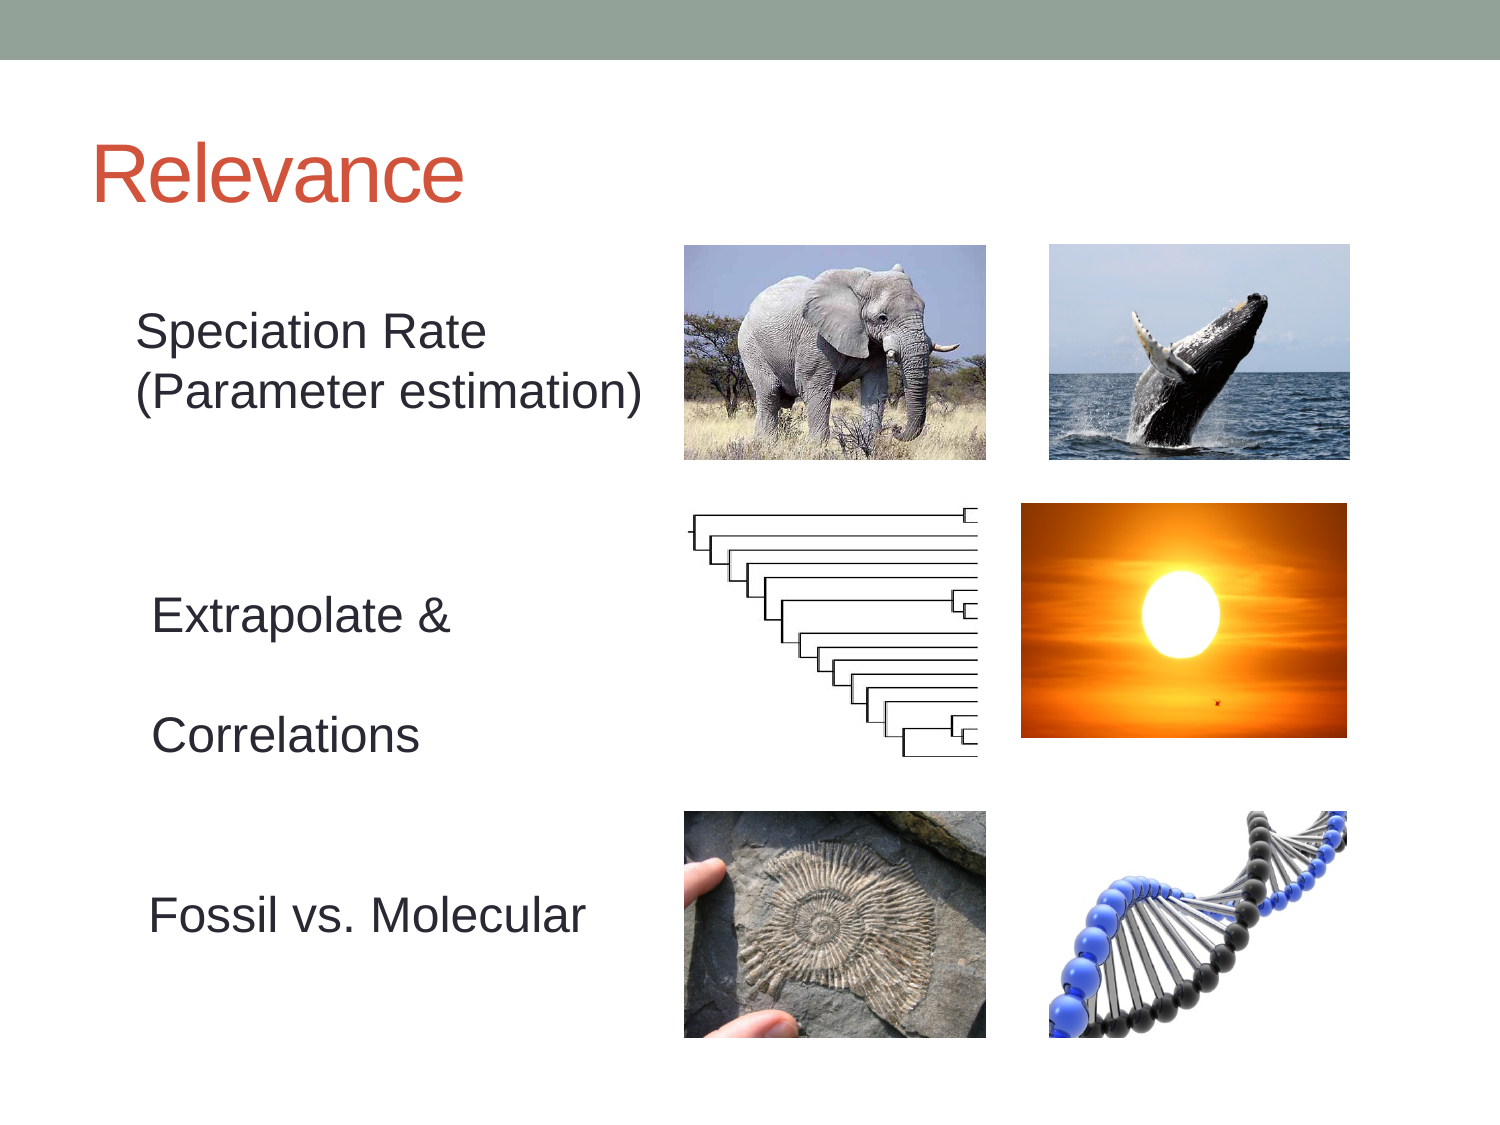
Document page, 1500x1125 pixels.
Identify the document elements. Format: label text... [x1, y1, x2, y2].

text_box Speciation Rate (Parameter estimation) [45, 291, 659, 487]
title Relevance [75, 87, 1425, 250]
picture [1021, 503, 1347, 738]
picture [1049, 811, 1347, 1038]
picture [684, 811, 986, 1038]
picture [684, 245, 986, 460]
picture [1049, 244, 1350, 460]
picture [684, 503, 986, 763]
text_box Extrapolate & Correlations [61, 574, 476, 770]
text_box Fossil vs. Molecular [49, 874, 625, 950]
